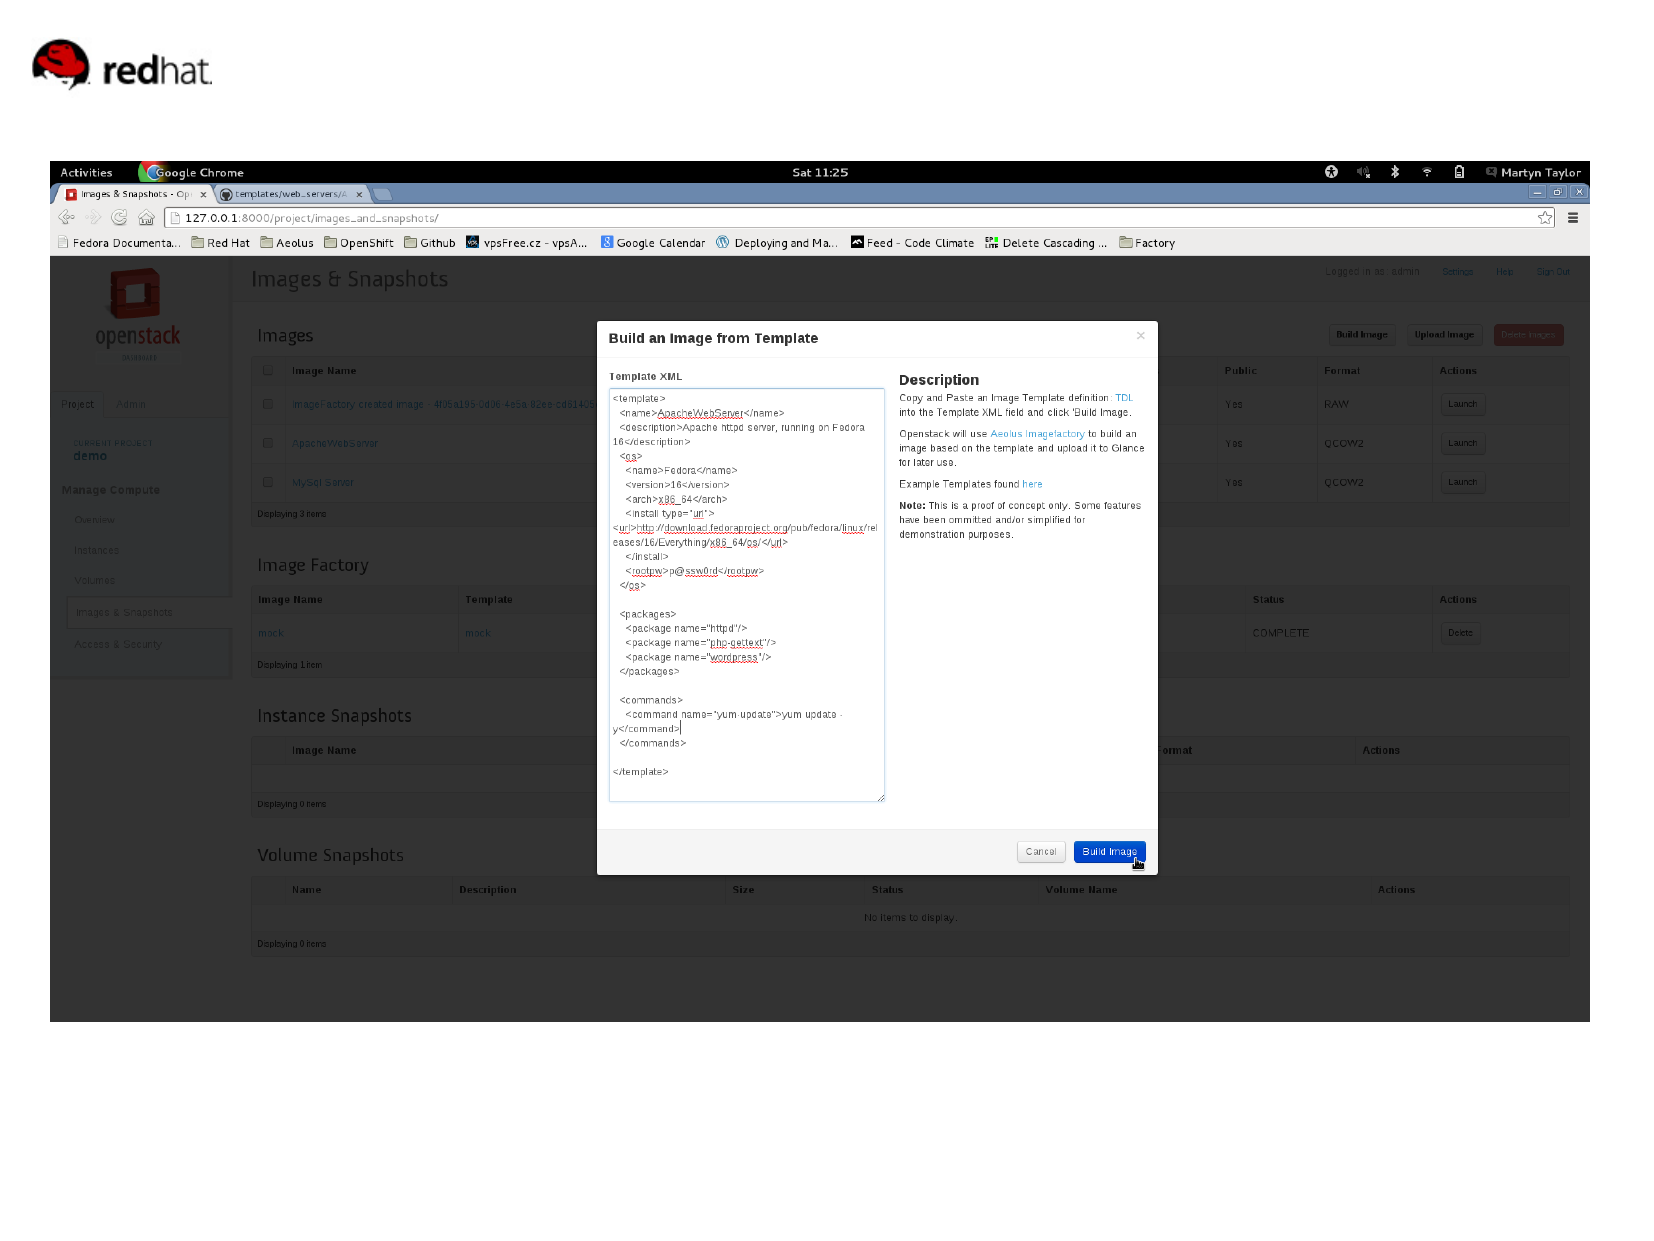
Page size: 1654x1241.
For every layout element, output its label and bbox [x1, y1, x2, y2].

picture [50, 161, 1590, 1022]
picture [31, 37, 212, 98]
